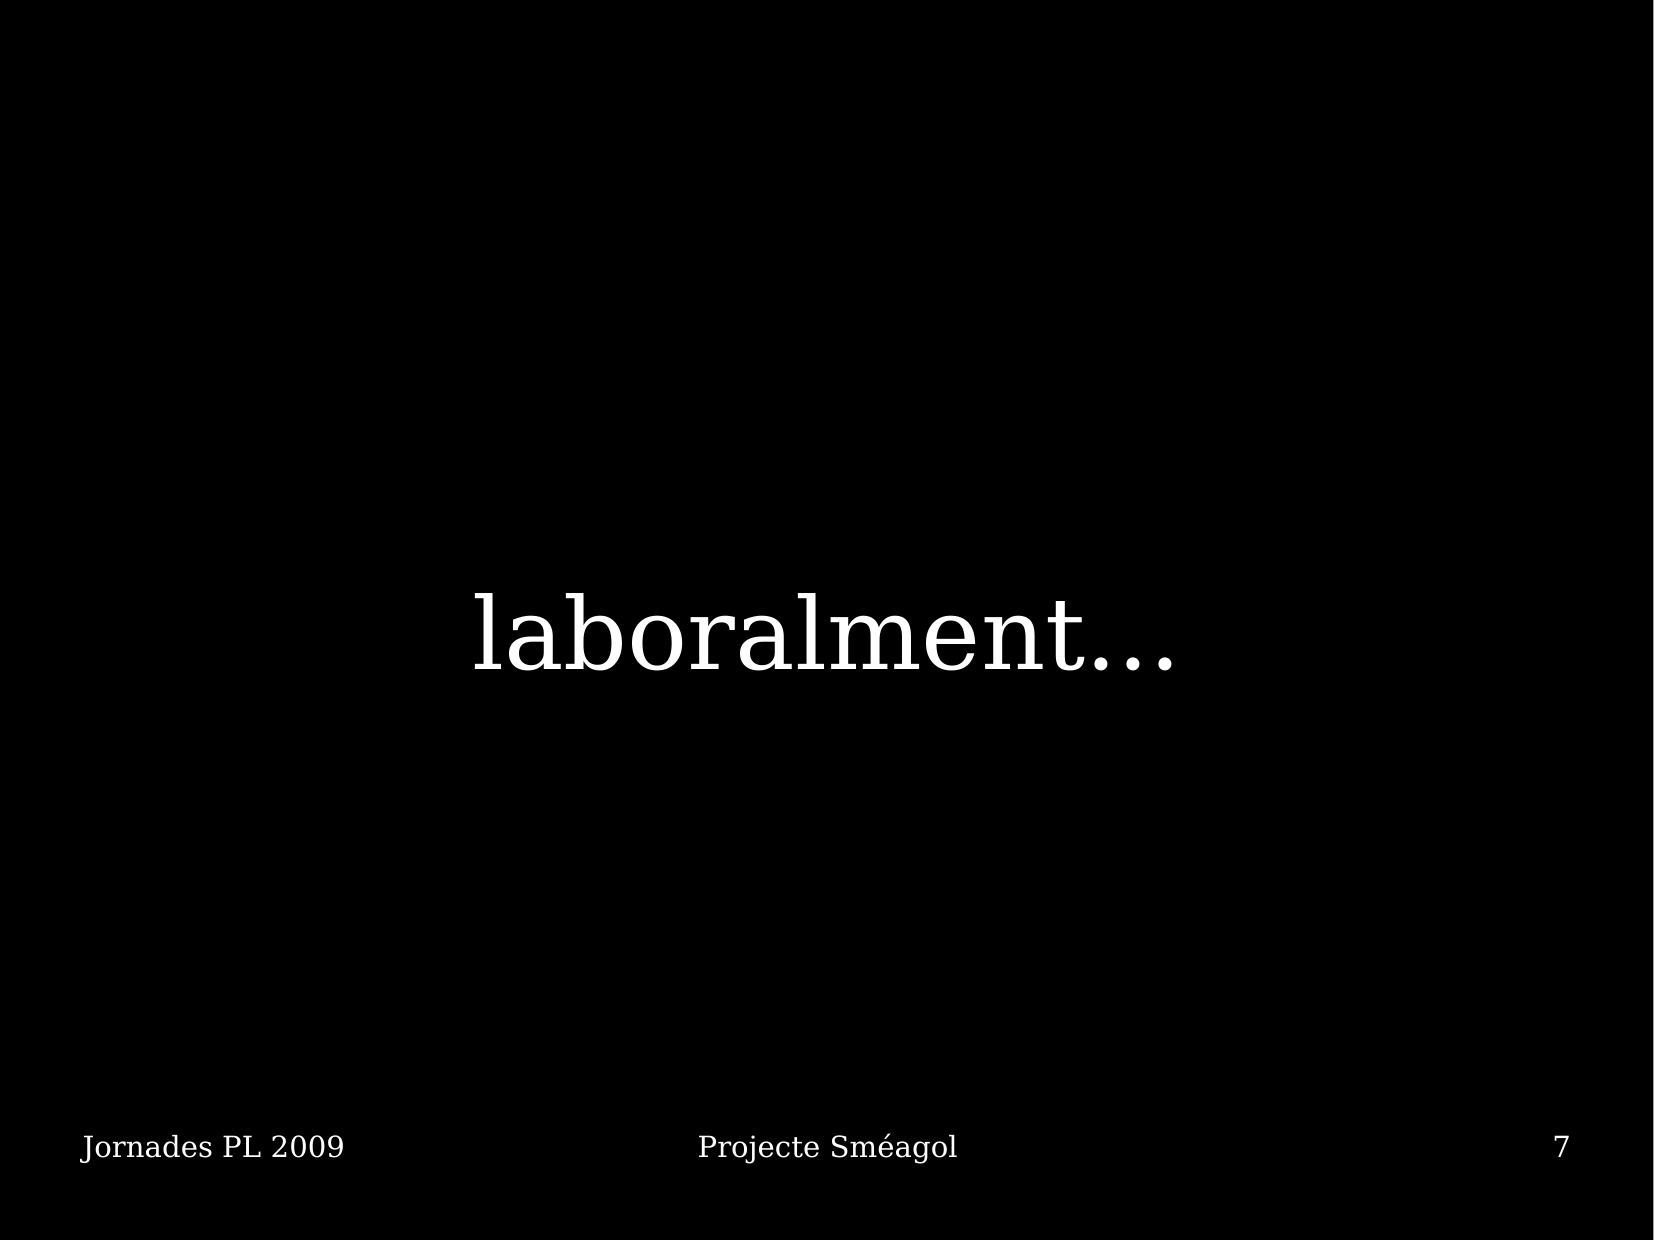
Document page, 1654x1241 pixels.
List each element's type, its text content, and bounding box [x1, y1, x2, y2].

title laboralment... [59, 529, 1595, 711]
